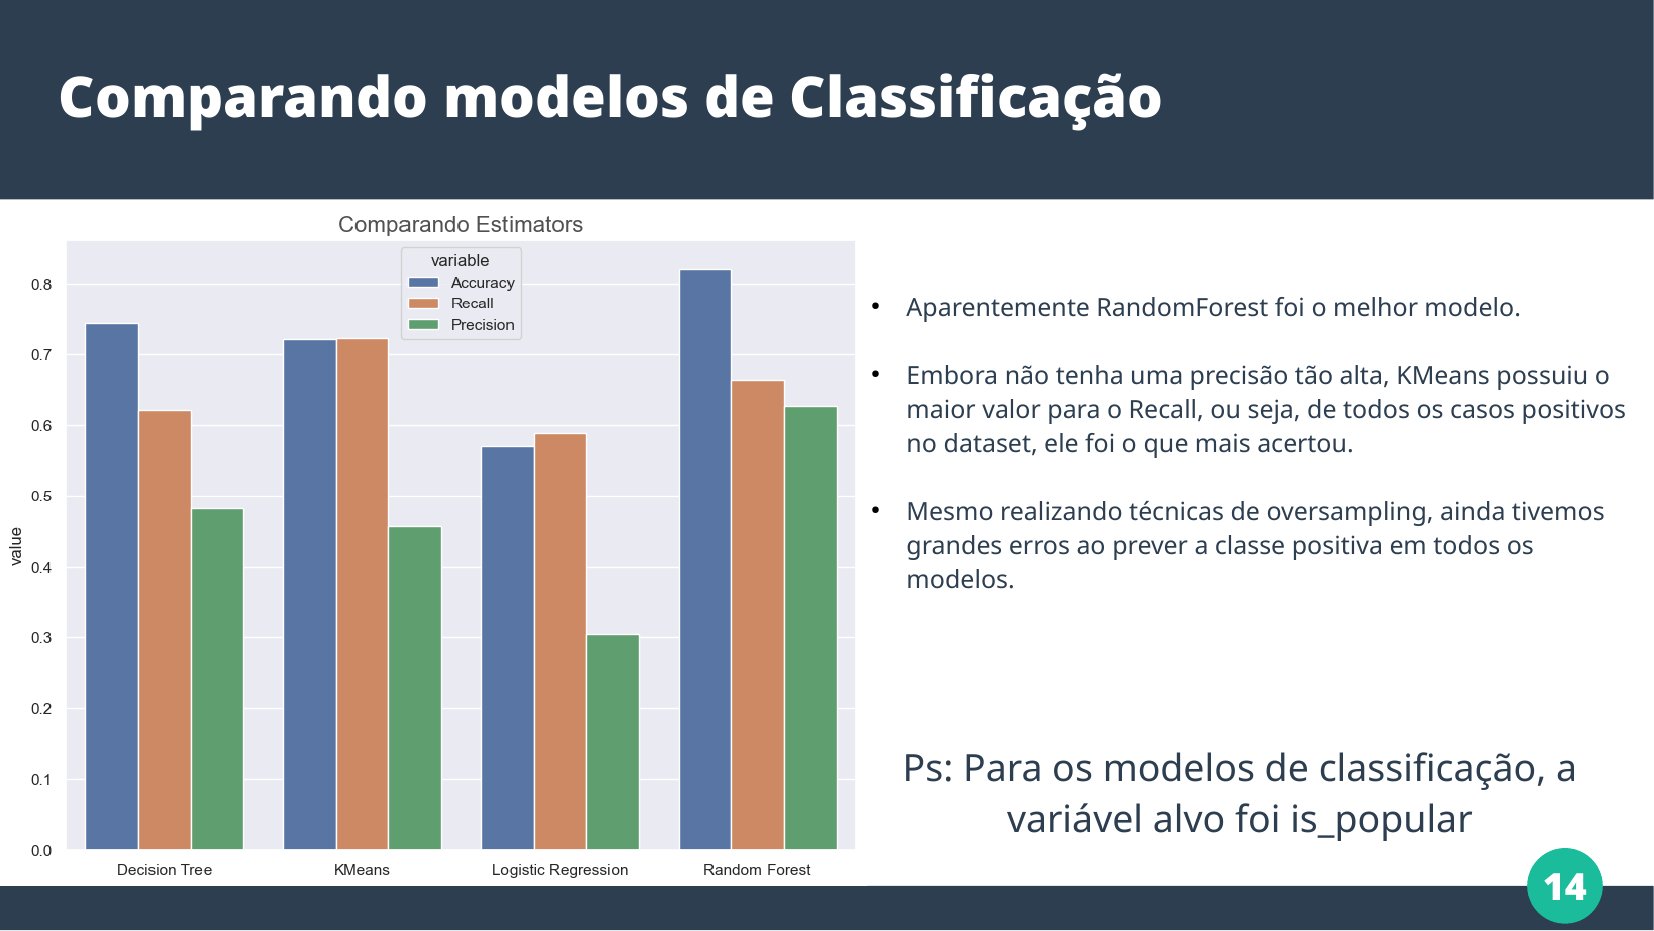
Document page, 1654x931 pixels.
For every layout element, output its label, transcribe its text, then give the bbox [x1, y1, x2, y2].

text_box Aparentemente RandomForest foi o melhor modelo. Embora não tenha uma precisão tão alta, KMeans possuiu o maior valor para o Recall, ou seja, de todos os casos positivos no dataset, ele foi o que mais acertou. Mesmo realizando técnicas de oversampling, ainda tivemos grandes erros ao prever a classe positiva em todos os modelos. [856, 294, 1654, 591]
title Comparando modelos de Classificação [59, 37, 1595, 155]
picture [0, 206, 867, 886]
text_box Ps: Para os modelos de classificação, a variável alvo foi is_popular [885, 738, 1595, 848]
